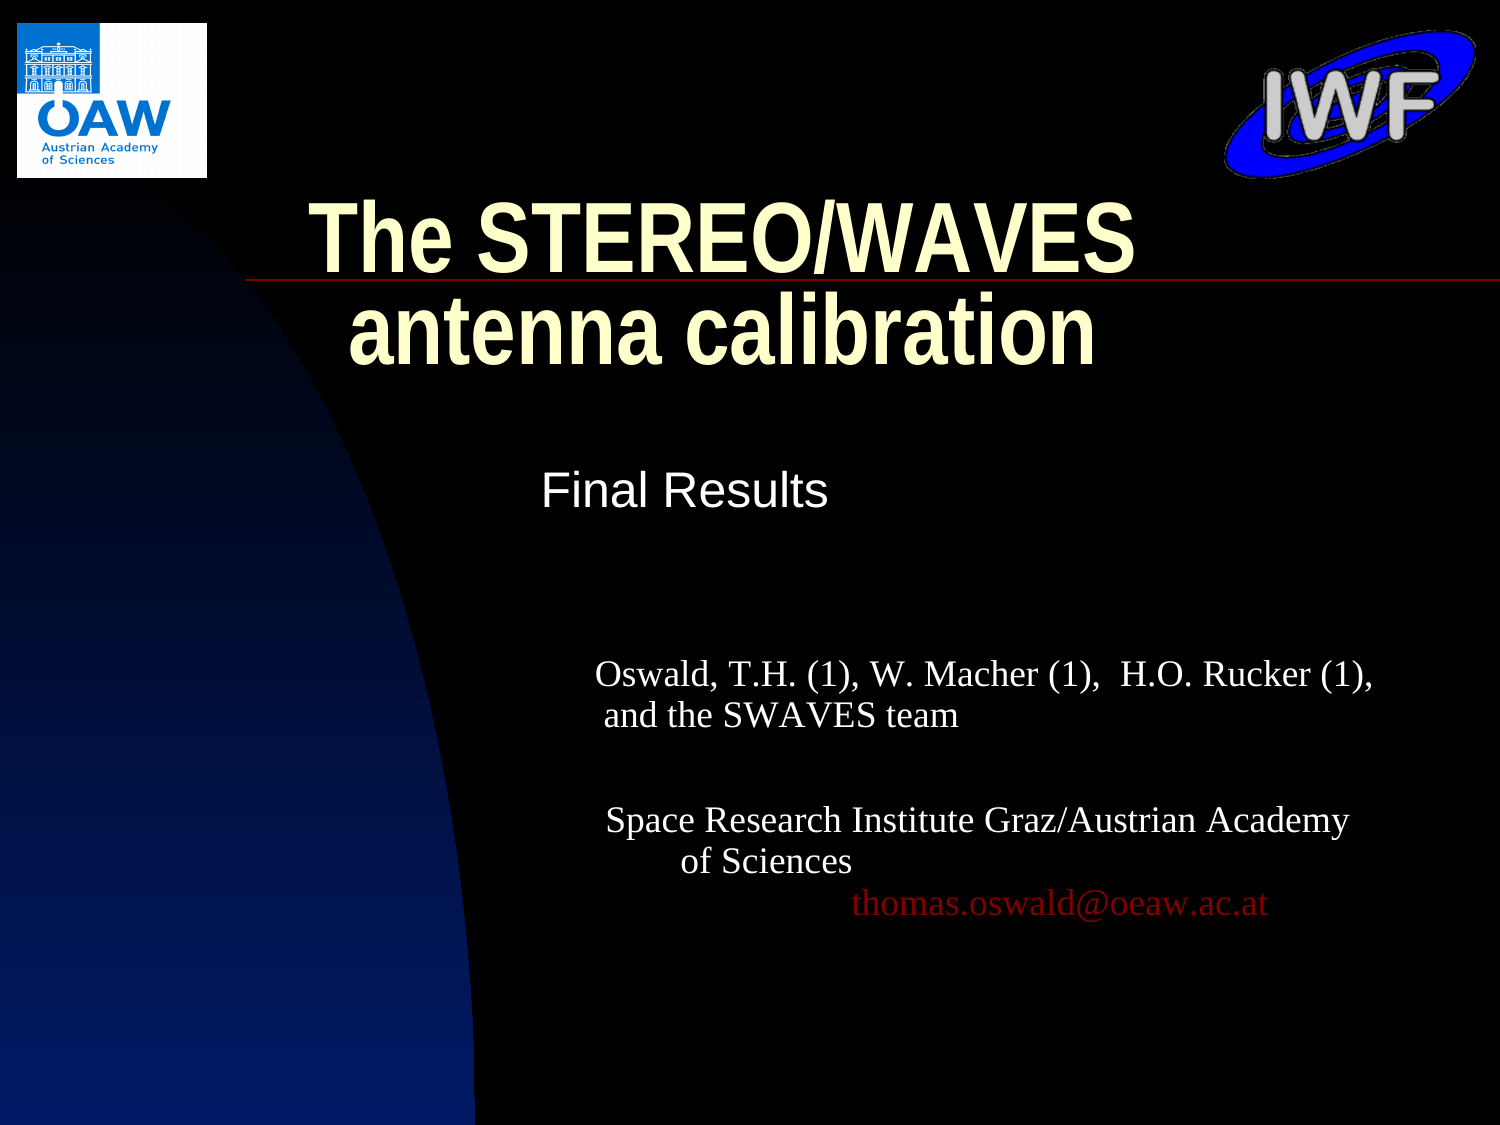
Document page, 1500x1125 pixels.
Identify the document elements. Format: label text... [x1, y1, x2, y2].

text_box Space Research Institute Graz/Austrian Academy of Sciences thomas.oswald@oeaw.ac.at [590, 791, 1388, 1019]
title The STEREO/WAVES antenna calibration [236, 90, 1211, 391]
subtitle Final Results [525, 454, 951, 573]
picture [17, 23, 207, 178]
picture [1224, 30, 1476, 179]
text_box Oswald, T.H. (1), W. Macher (1), H.O. Rucker (1), and the SWAVES team [513, 645, 1447, 809]
